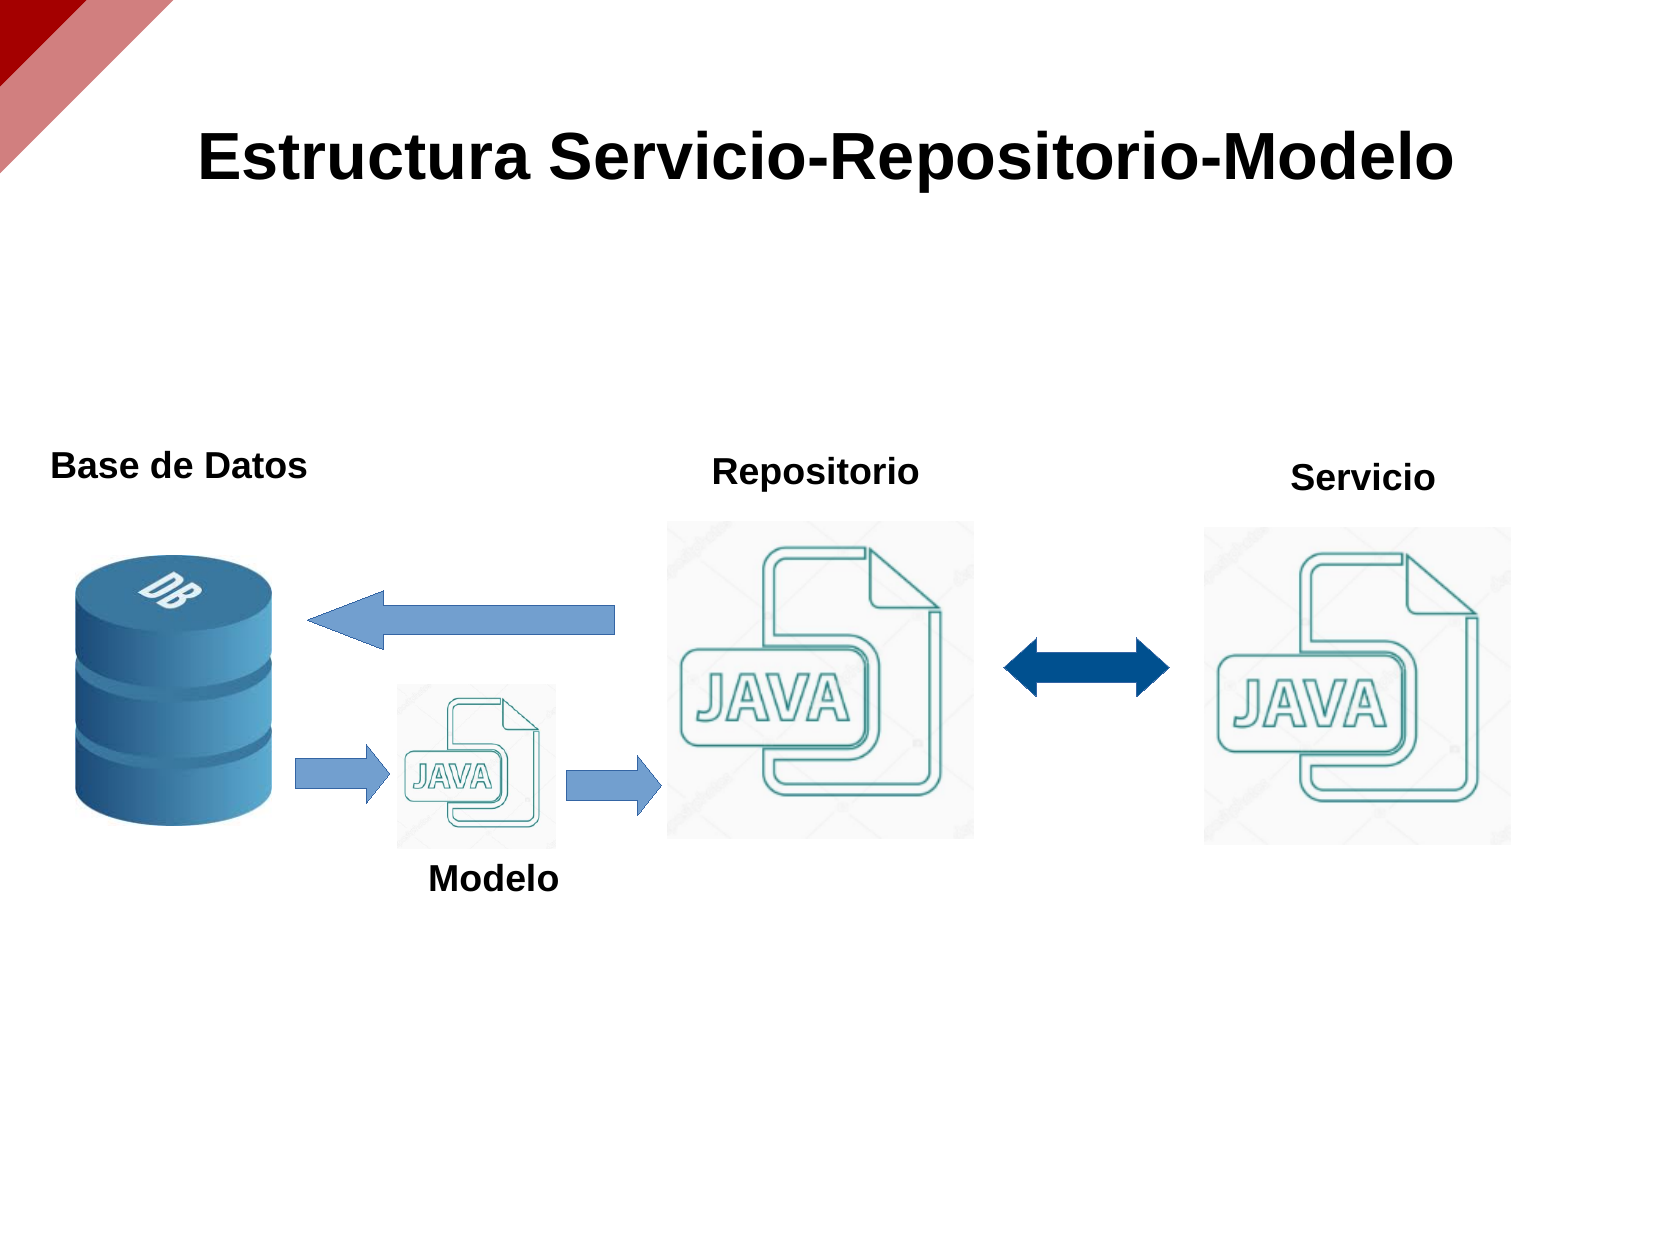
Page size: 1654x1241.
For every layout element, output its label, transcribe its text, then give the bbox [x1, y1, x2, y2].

text_box Servicio [1275, 448, 1512, 506]
text_box Base de Datos [35, 437, 355, 536]
picture [667, 521, 974, 839]
text_box [566, 755, 662, 816]
picture [397, 684, 556, 849]
title Estructura Servicio-Repositorio-Modelo [82, 49, 1571, 257]
picture [1204, 527, 1511, 845]
text_box [307, 590, 615, 650]
text_box [1003, 637, 1170, 697]
text_box Modelo [413, 850, 662, 950]
text_box [295, 744, 390, 804]
picture [75, 555, 272, 826]
text_box Repositorio [696, 442, 945, 500]
